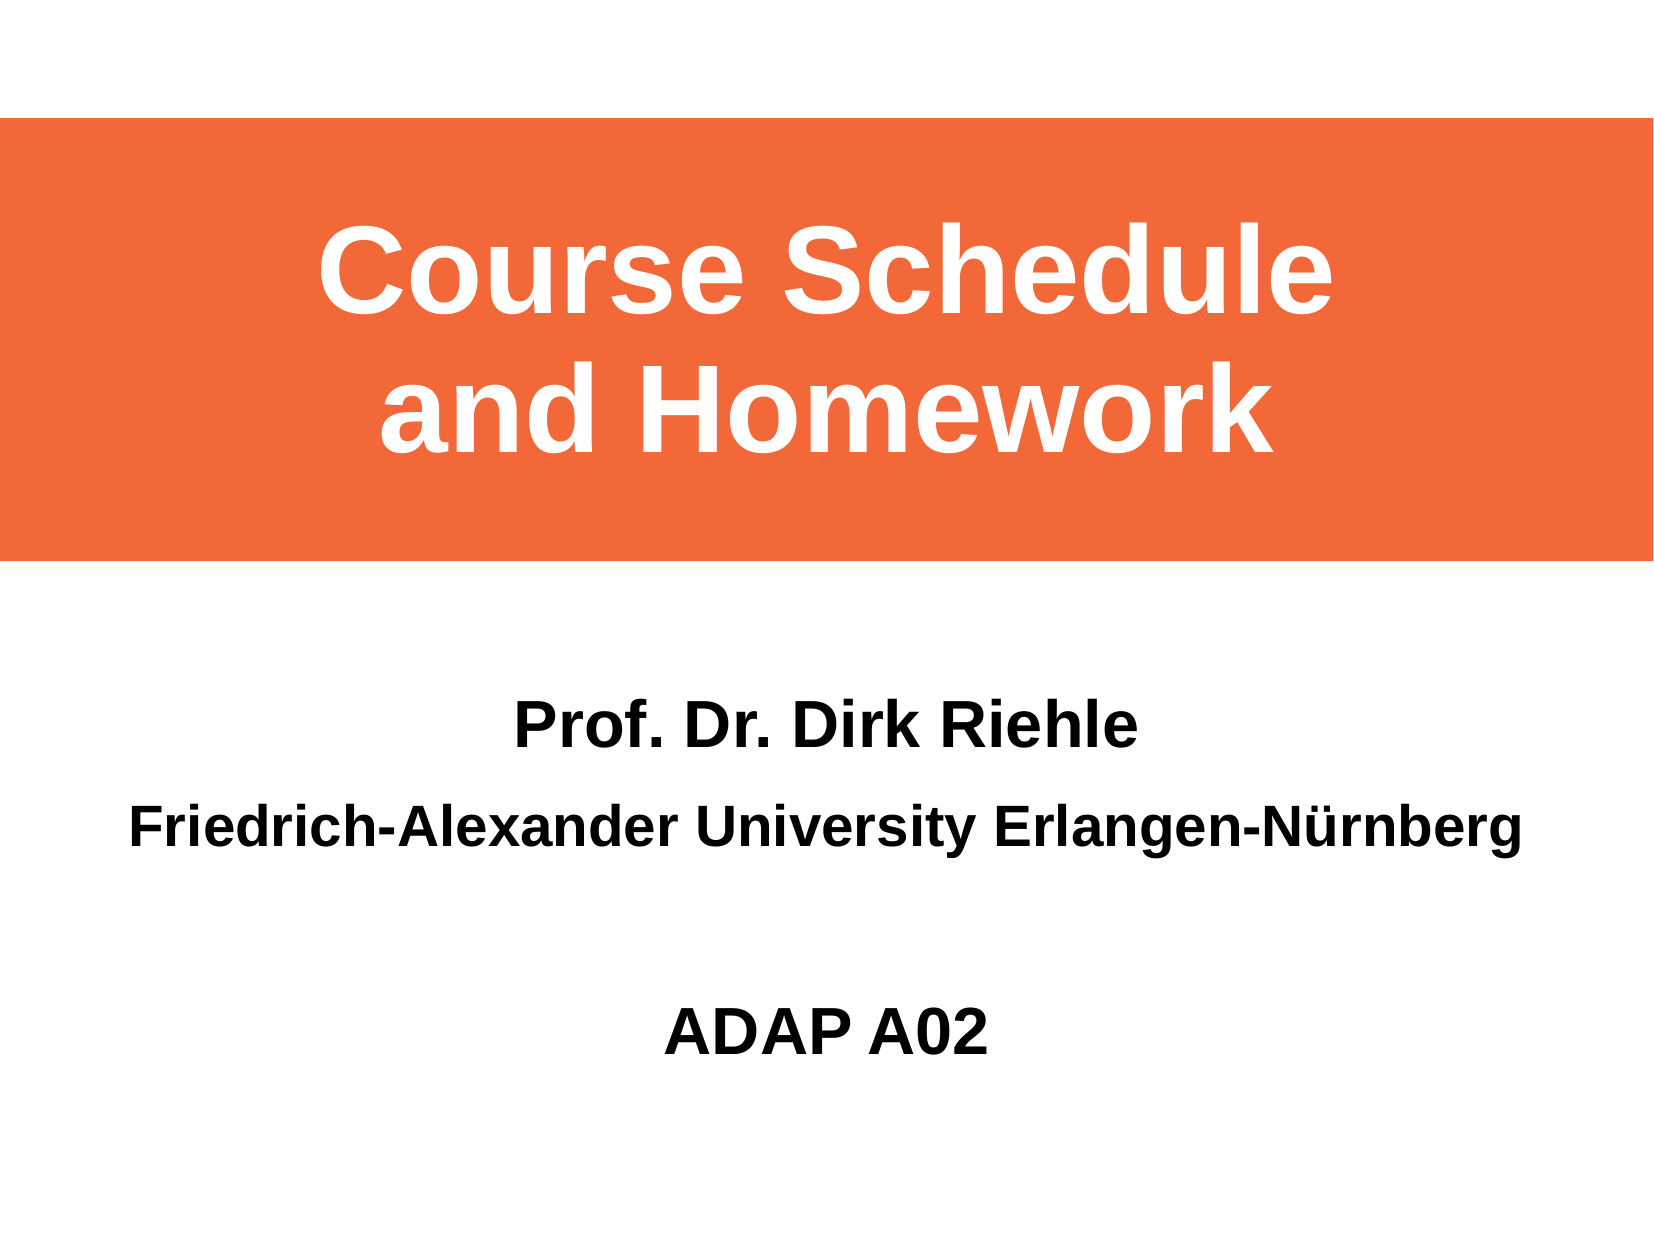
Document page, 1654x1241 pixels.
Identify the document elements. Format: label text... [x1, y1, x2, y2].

title Course Schedule and Homework [0, 118, 1654, 562]
subtitle Prof. Dr. Dirk Riehle Friedrich-Alexander University Erlangen-Nürnberg ADAP A02 [29, 590, 1625, 1182]
